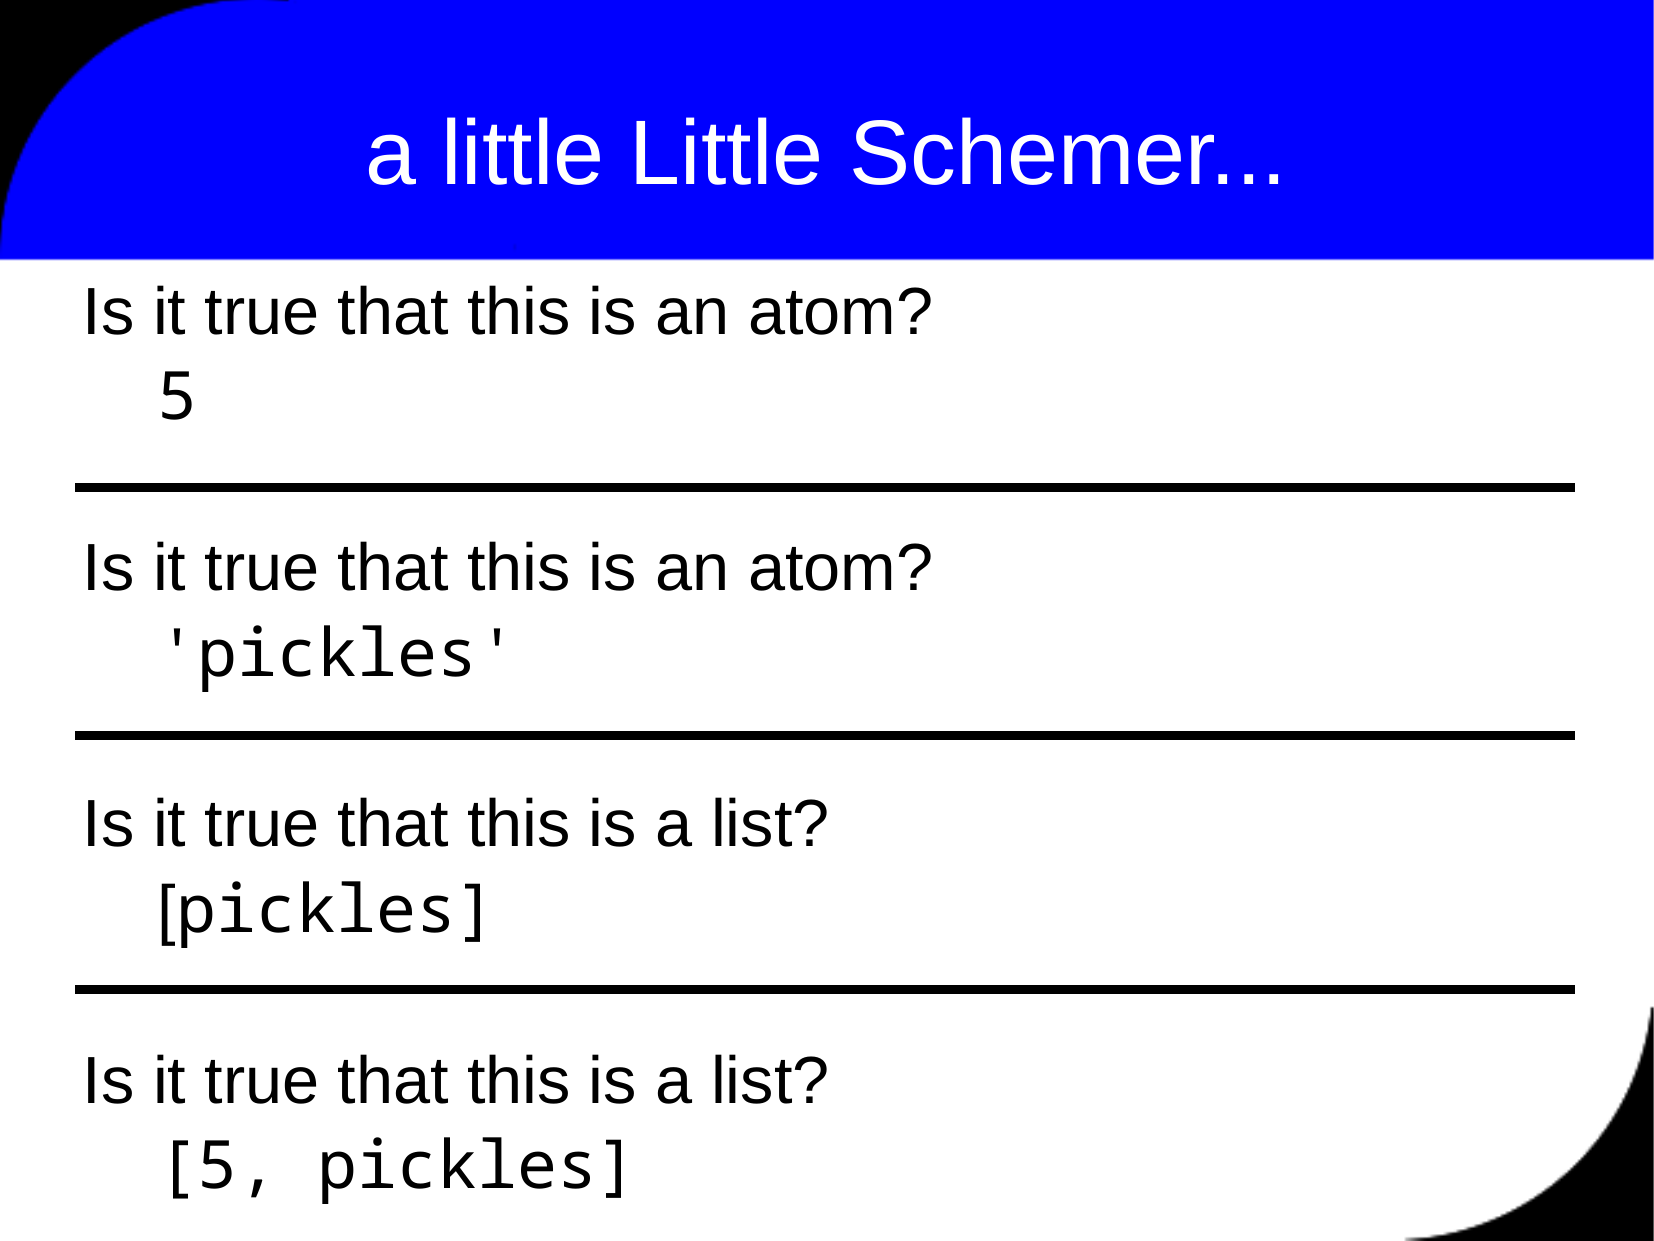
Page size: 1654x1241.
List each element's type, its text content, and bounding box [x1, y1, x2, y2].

subtitle Is it true that this is an atom? 5 Is it true that this is an atom? 'pickles' Is it true that this is a list? [pickles] Is it true that this is a list? [5, pickles] [82, 293, 1571, 483]
subtitle Is it true that this is an atom? 5 Is it true that this is an atom? 'pickles' Is it true that this is a list? [pickles] Is it true that this is a list? [5, pickles] [82, 492, 1571, 731]
title a little Little Schemer... [82, 56, 1571, 250]
picture [0, 0, 1654, 1241]
subtitle Is it true that this is an atom? 5 Is it true that this is an atom? 'pickles' Is it true that this is a list? [pickles] Is it true that this is a list? [5, pickles] [82, 994, 1571, 1188]
subtitle Is it true that this is an atom? 5 Is it true that this is an atom? 'pickles' Is it true that this is a list? [pickles] Is it true that this is a list? [5, pickles] [82, 740, 1571, 985]
